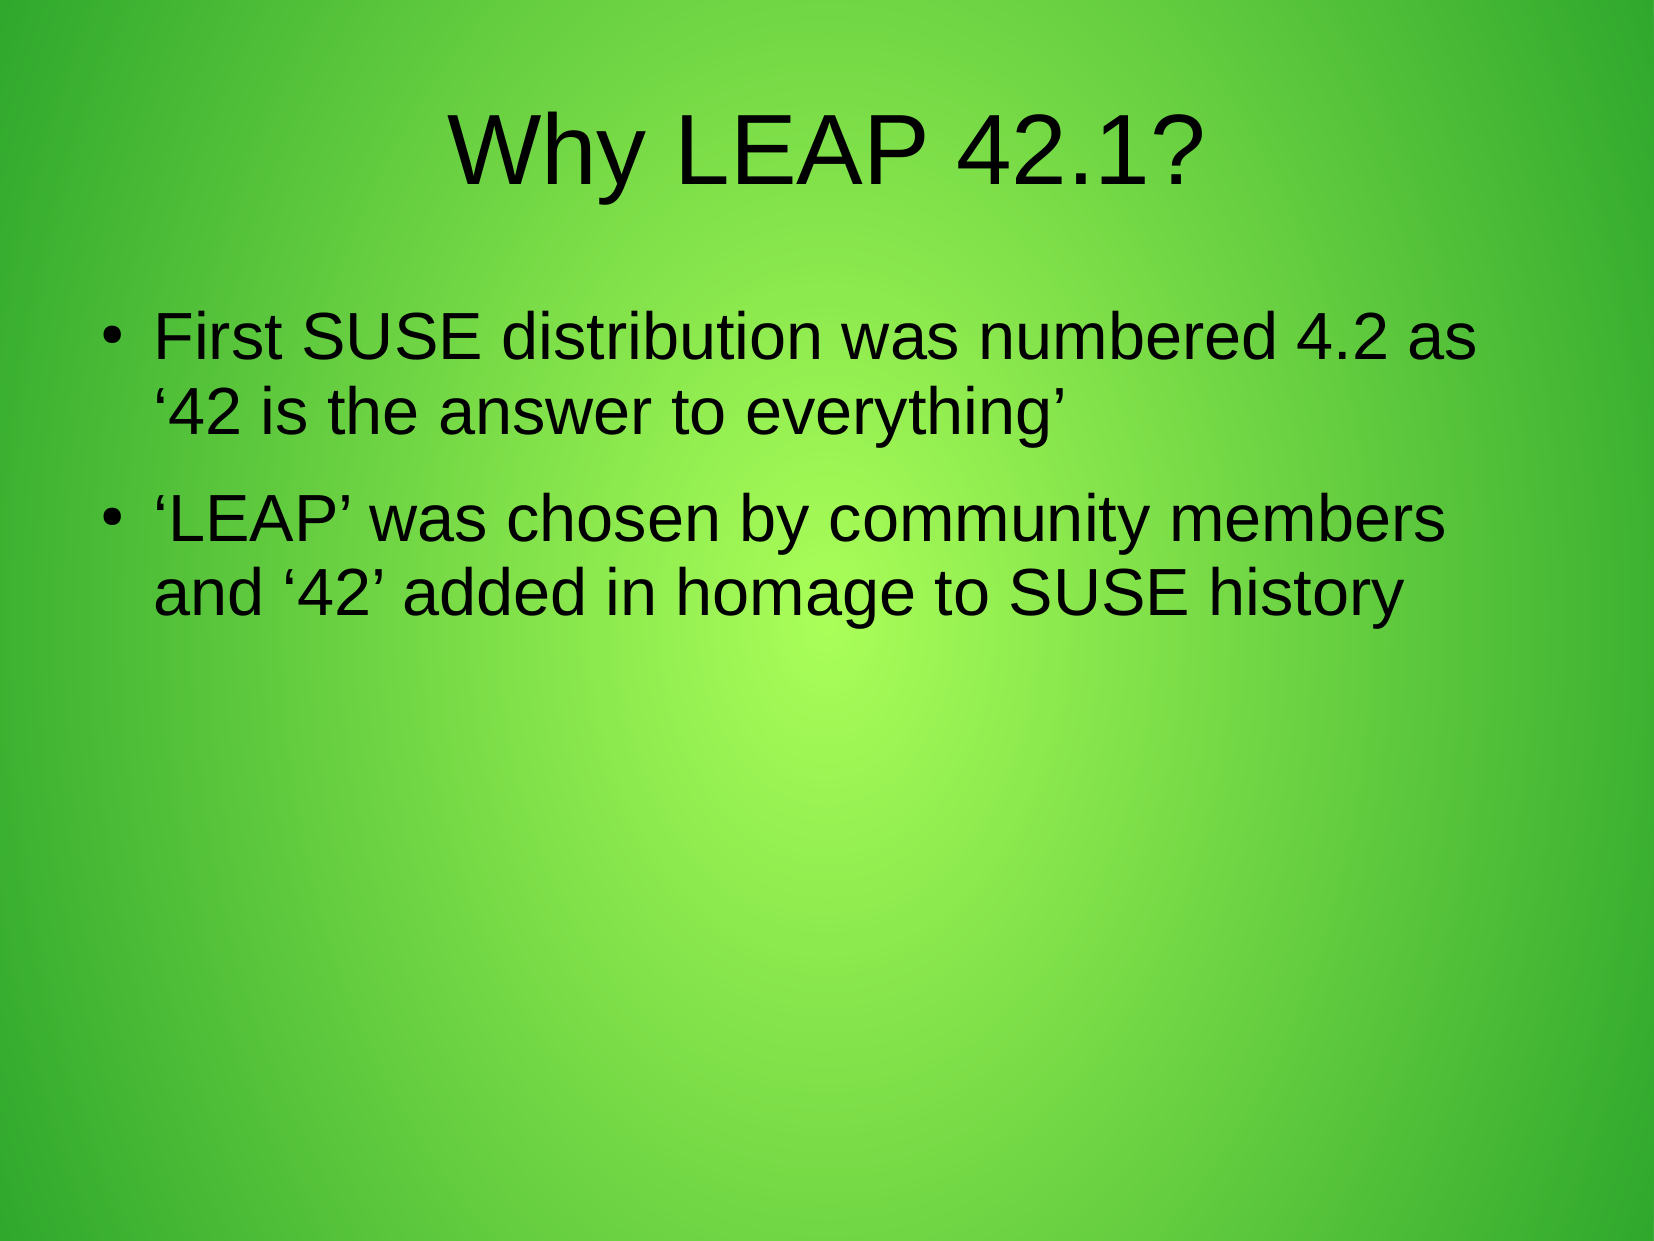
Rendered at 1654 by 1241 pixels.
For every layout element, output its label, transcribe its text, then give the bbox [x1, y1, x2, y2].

title Why LEAP 42.1? [82, 47, 1571, 252]
list First SUSE distribution was numbered 4.2 as ‘42 is the answer to everything’ ‘LEAP’ was chosen by community members and ‘42’ added in homage to SUSE history [82, 299, 1571, 1111]
